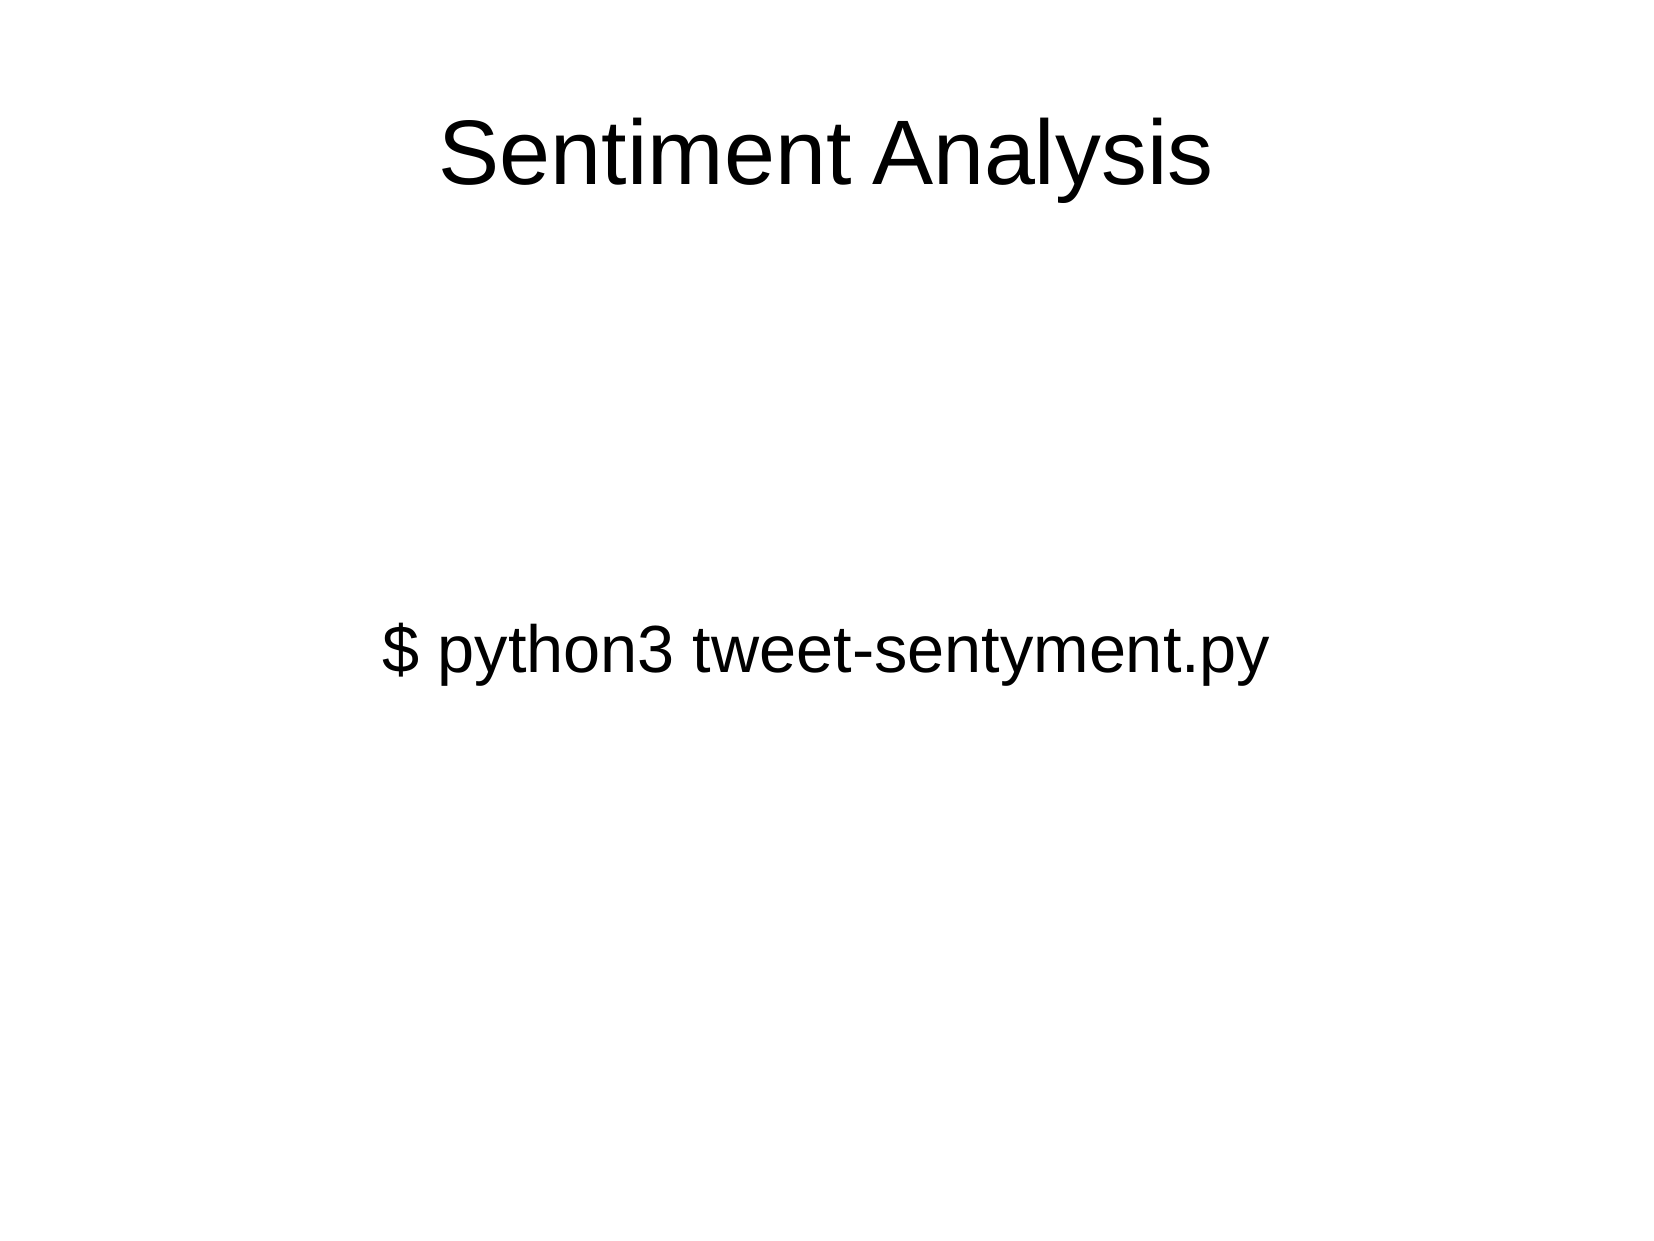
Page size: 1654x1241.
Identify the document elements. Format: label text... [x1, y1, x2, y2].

subtitle $ python3 tweet-sentyment.py [82, 290, 1571, 1010]
title Sentiment Analysis [82, 49, 1571, 257]
